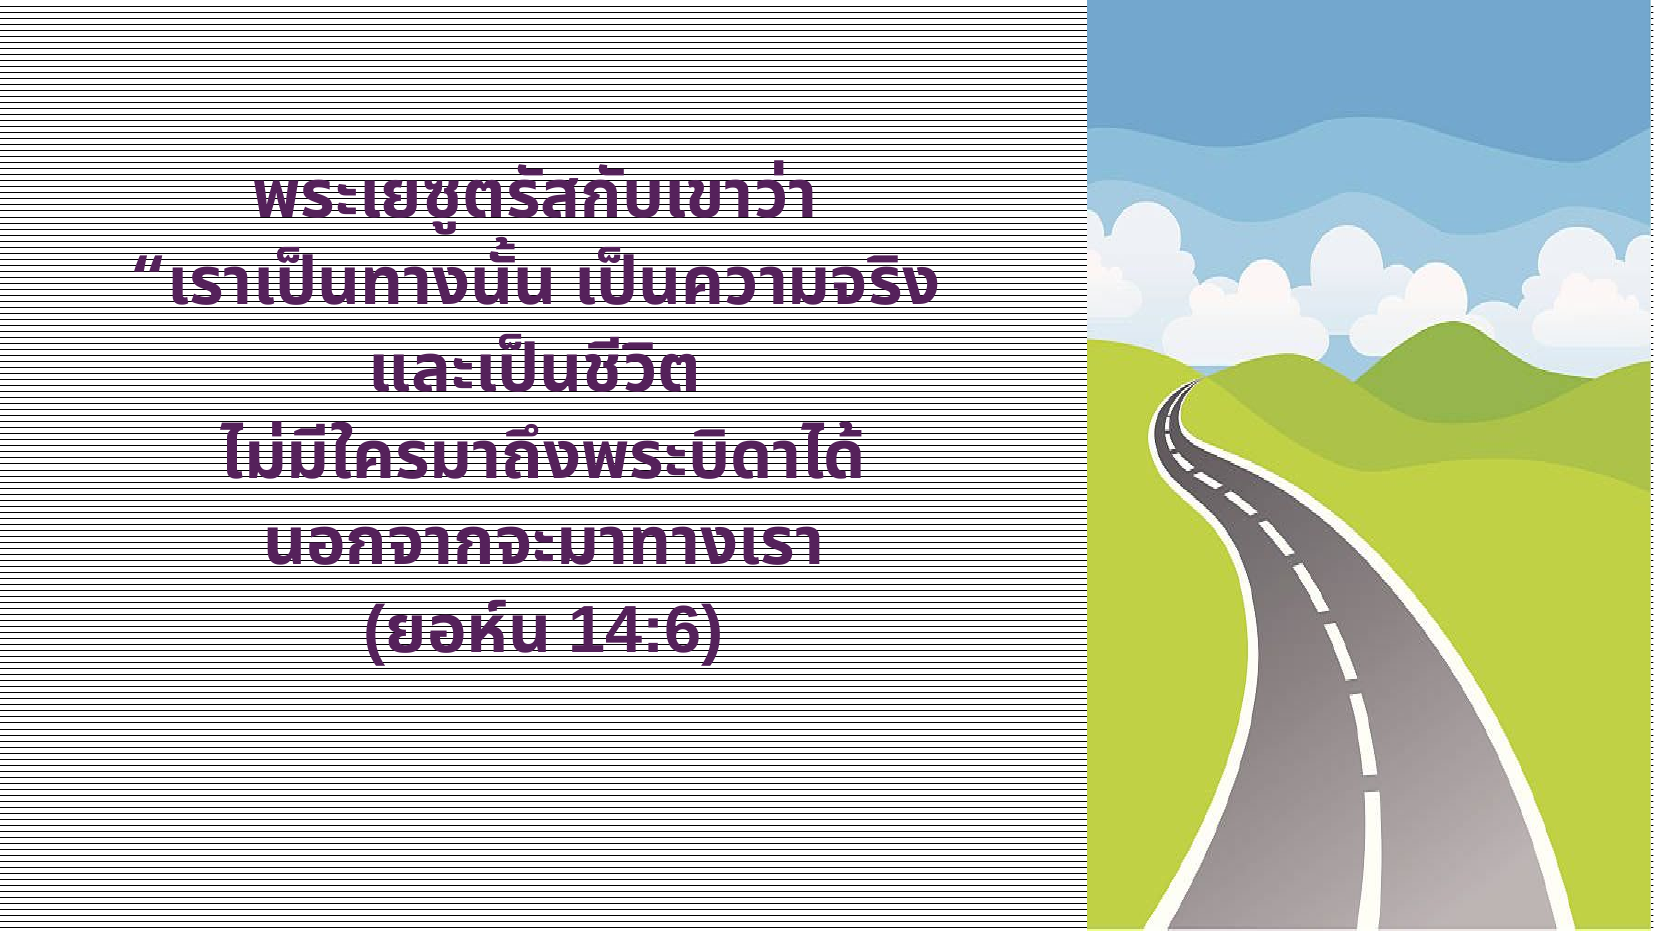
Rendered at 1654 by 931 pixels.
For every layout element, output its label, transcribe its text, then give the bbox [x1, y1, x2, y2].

picture [1087, 0, 1651, 931]
text_box พระเยซูตรัสกับเขาว่า “เราเป็นทางนั้น เป็นความจริง และเป็นชีวิต ไม่มีใครมาถึงพระบิดาได้ นอกจากจะมาทางเรา (ยอห์น 14:6) [37, 150, 1051, 788]
